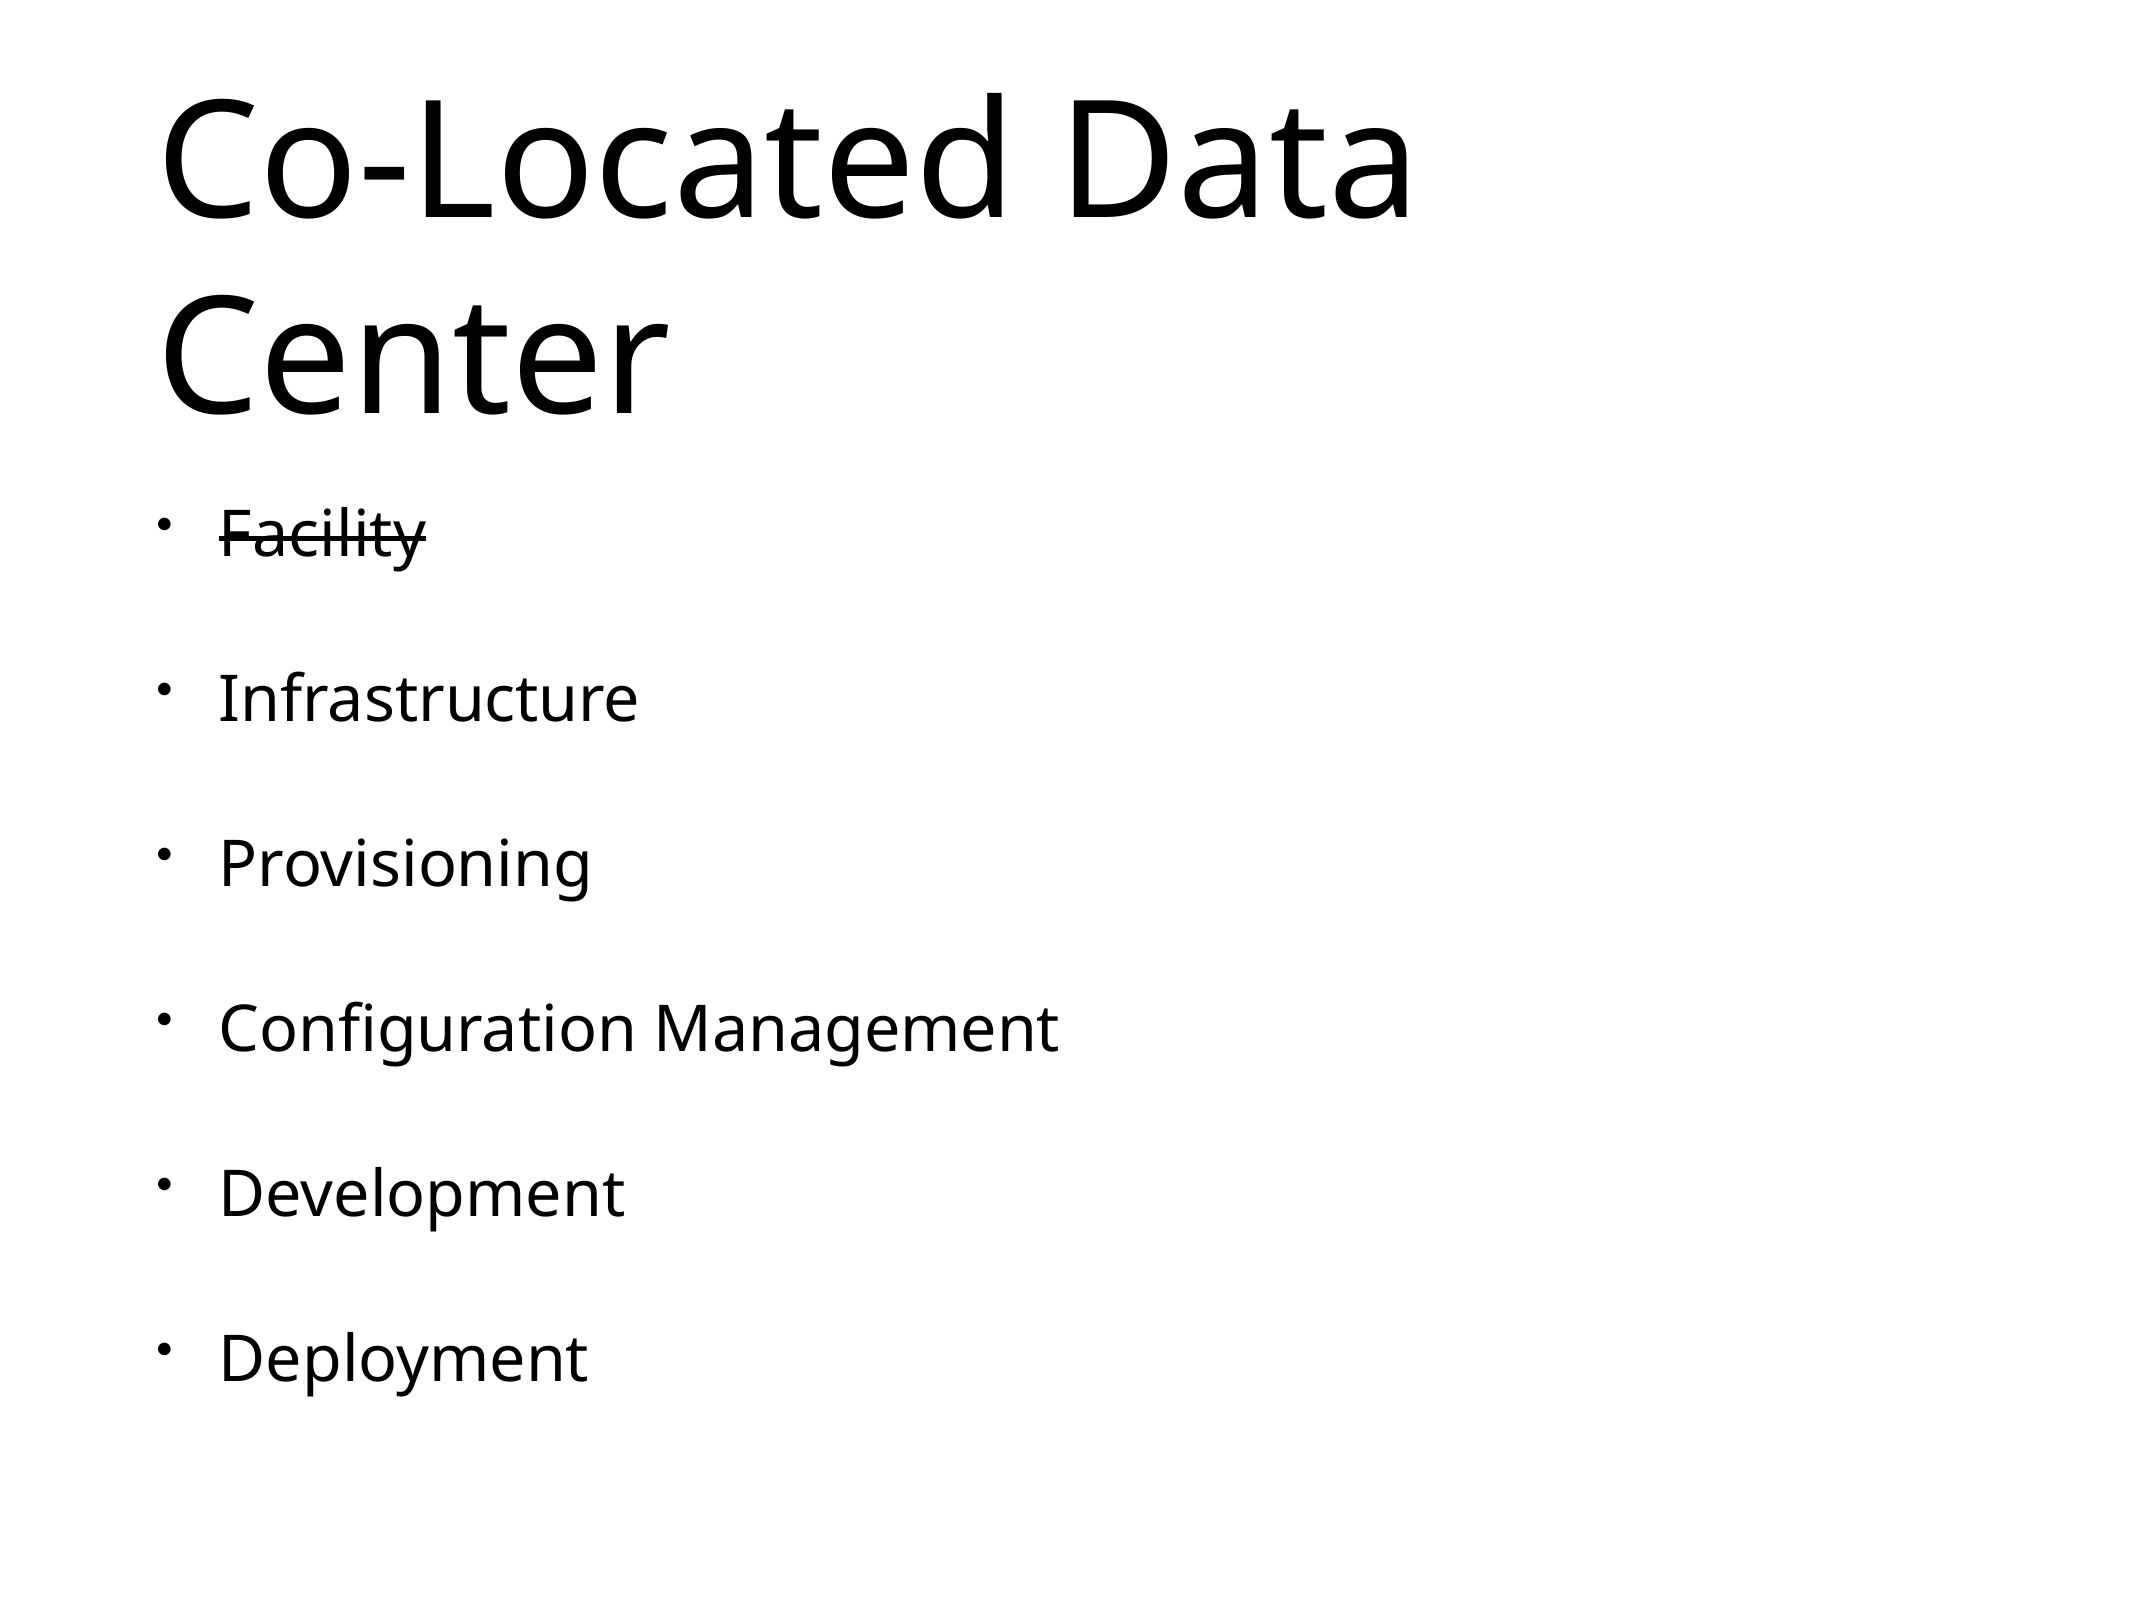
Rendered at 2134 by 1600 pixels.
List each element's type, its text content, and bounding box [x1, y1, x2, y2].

list Facility Infrastructure Provisioning Configuration Management Development Deployment [156, 427, 1978, 1459]
title Co-Located Data Center [156, 72, 1978, 427]
